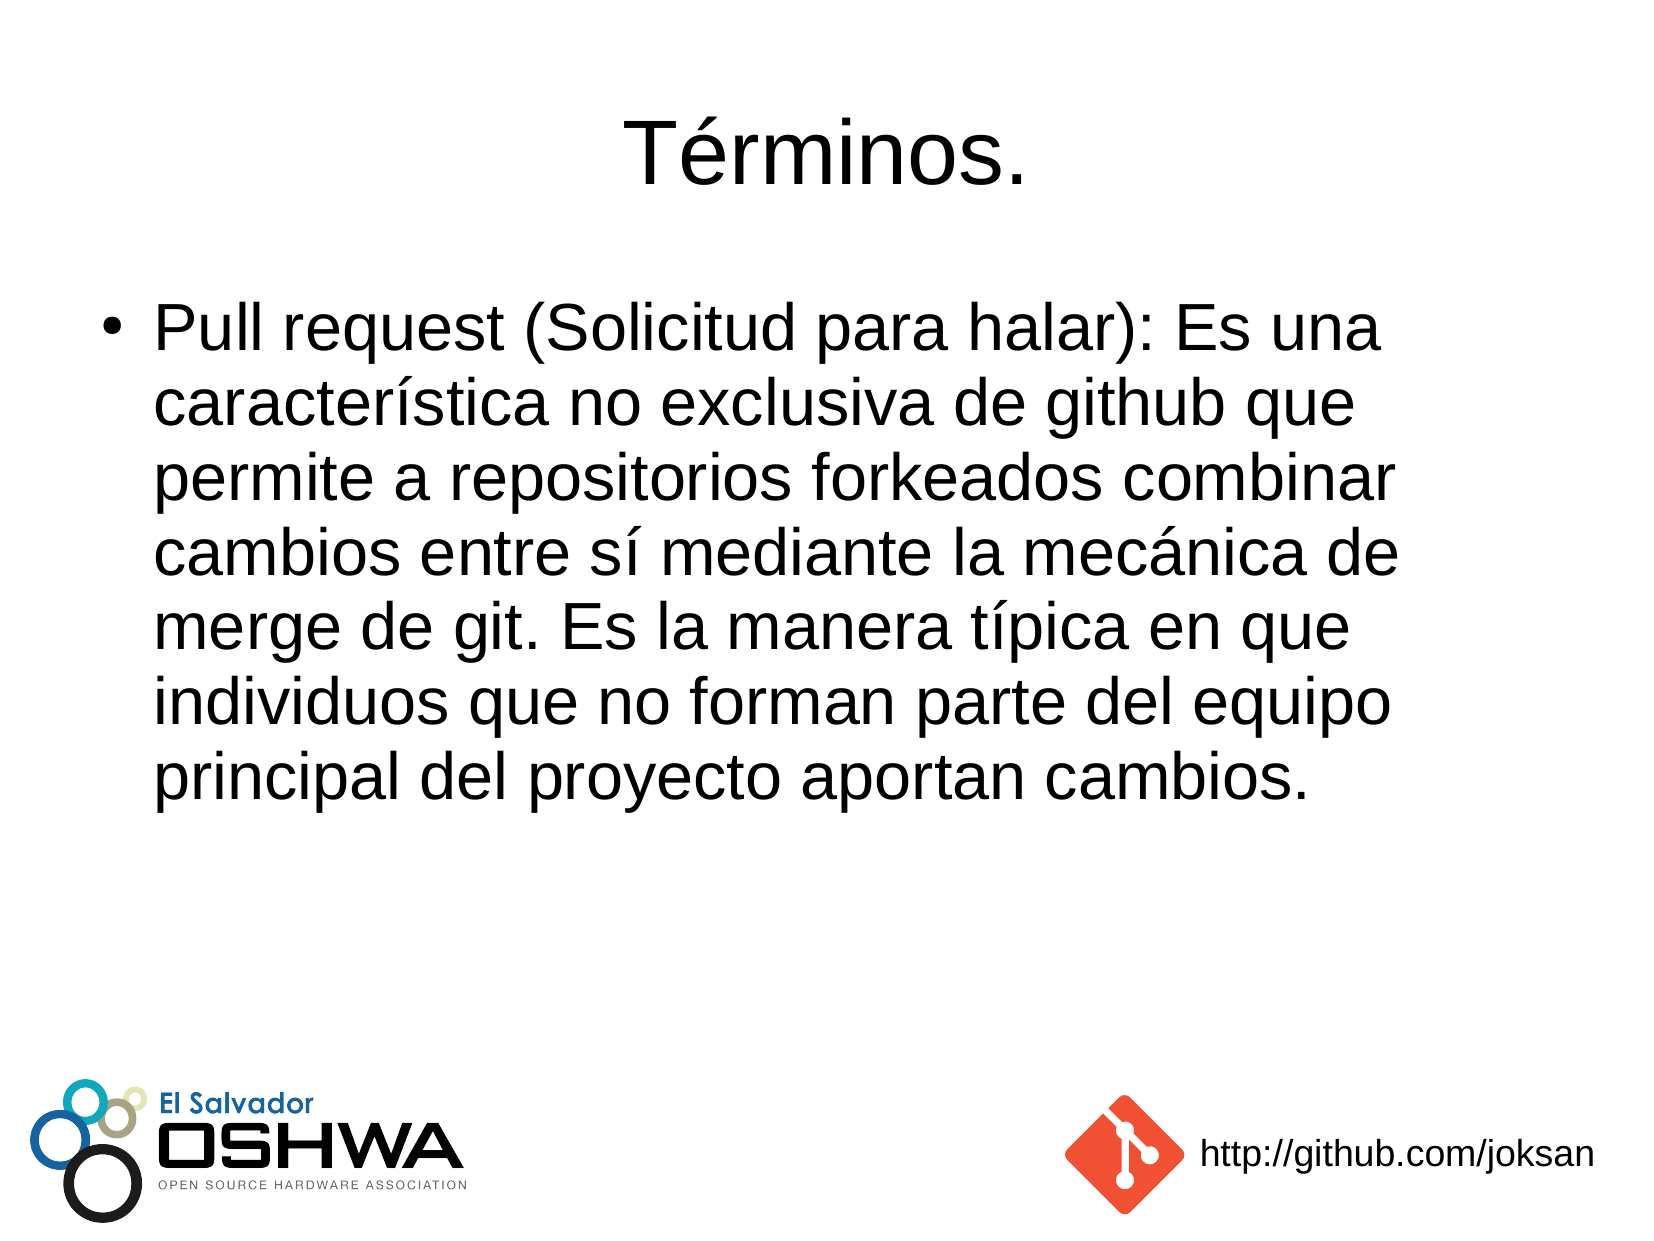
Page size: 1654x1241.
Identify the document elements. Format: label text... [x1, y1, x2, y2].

text_box http://github.com/joksan [1185, 1125, 1611, 1182]
picture [30, 1079, 466, 1224]
list Pull request (Solicitud para halar): Es una característica no exclusiva de github que permite a repositorios forkeados combinar cambios entre sí mediante la mecánica de merge de git. Es la manera típica en que individuos que no forman parte del equipo principal del proyecto aportan cambios. [82, 290, 1571, 1010]
title Términos. [82, 49, 1571, 257]
picture [1065, 1095, 1185, 1215]
